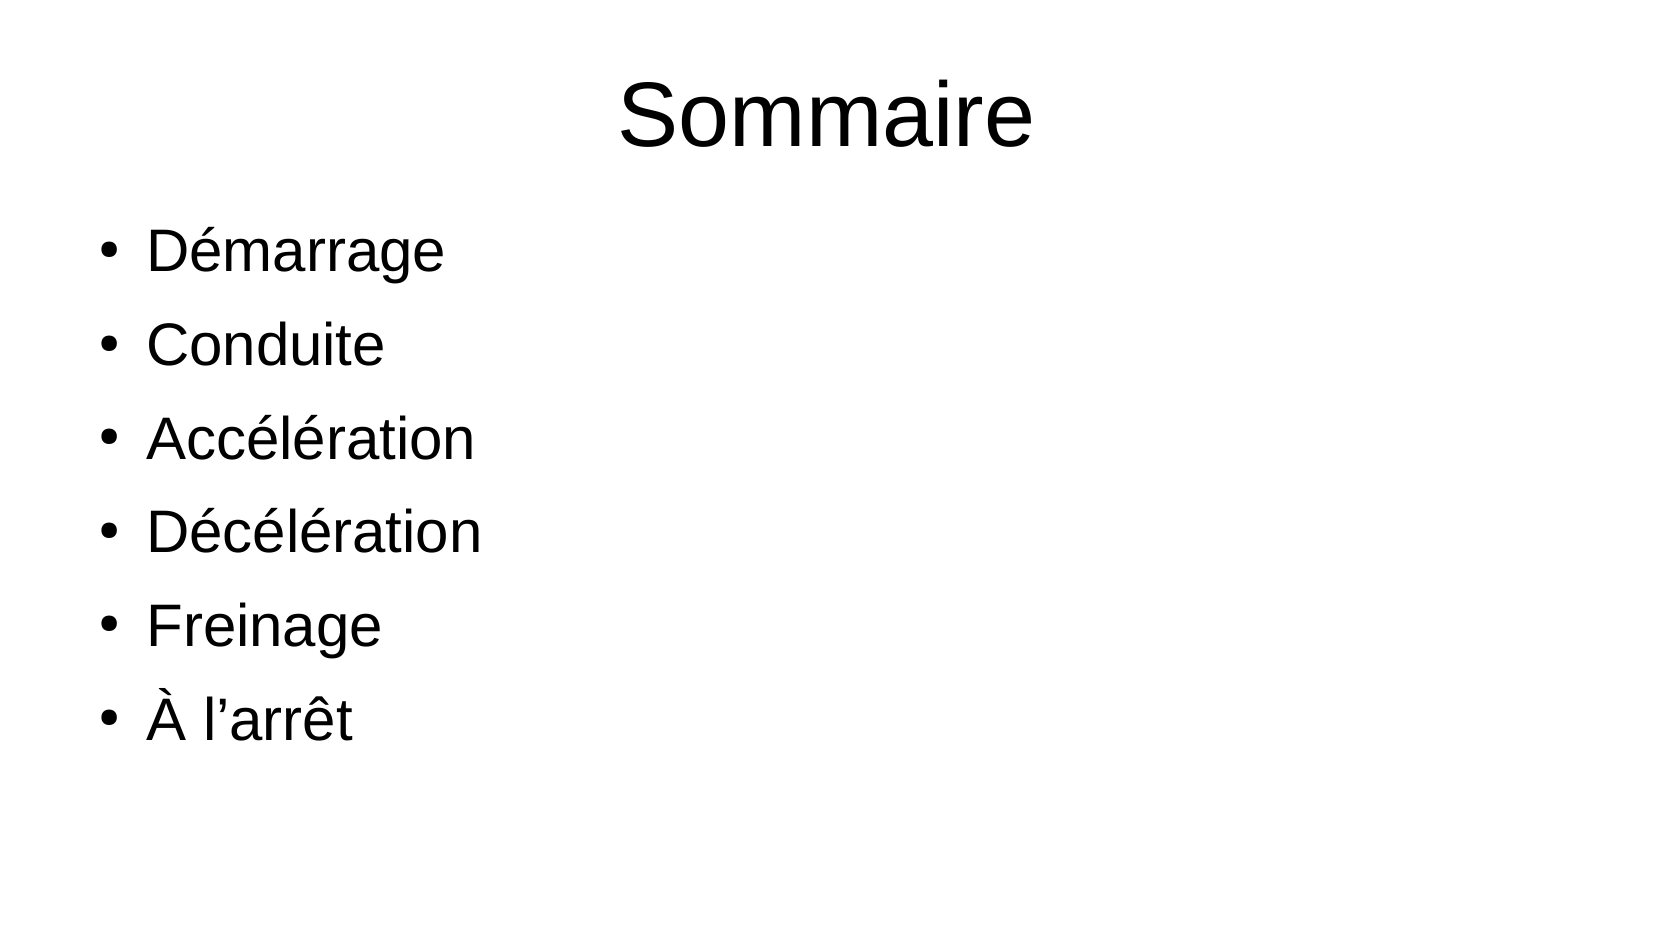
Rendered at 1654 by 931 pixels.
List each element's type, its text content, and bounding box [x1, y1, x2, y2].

list Démarrage Conduite Accélération Décélération Freinage À l’arrêt [82, 217, 1571, 758]
title Sommaire [82, 37, 1571, 193]
